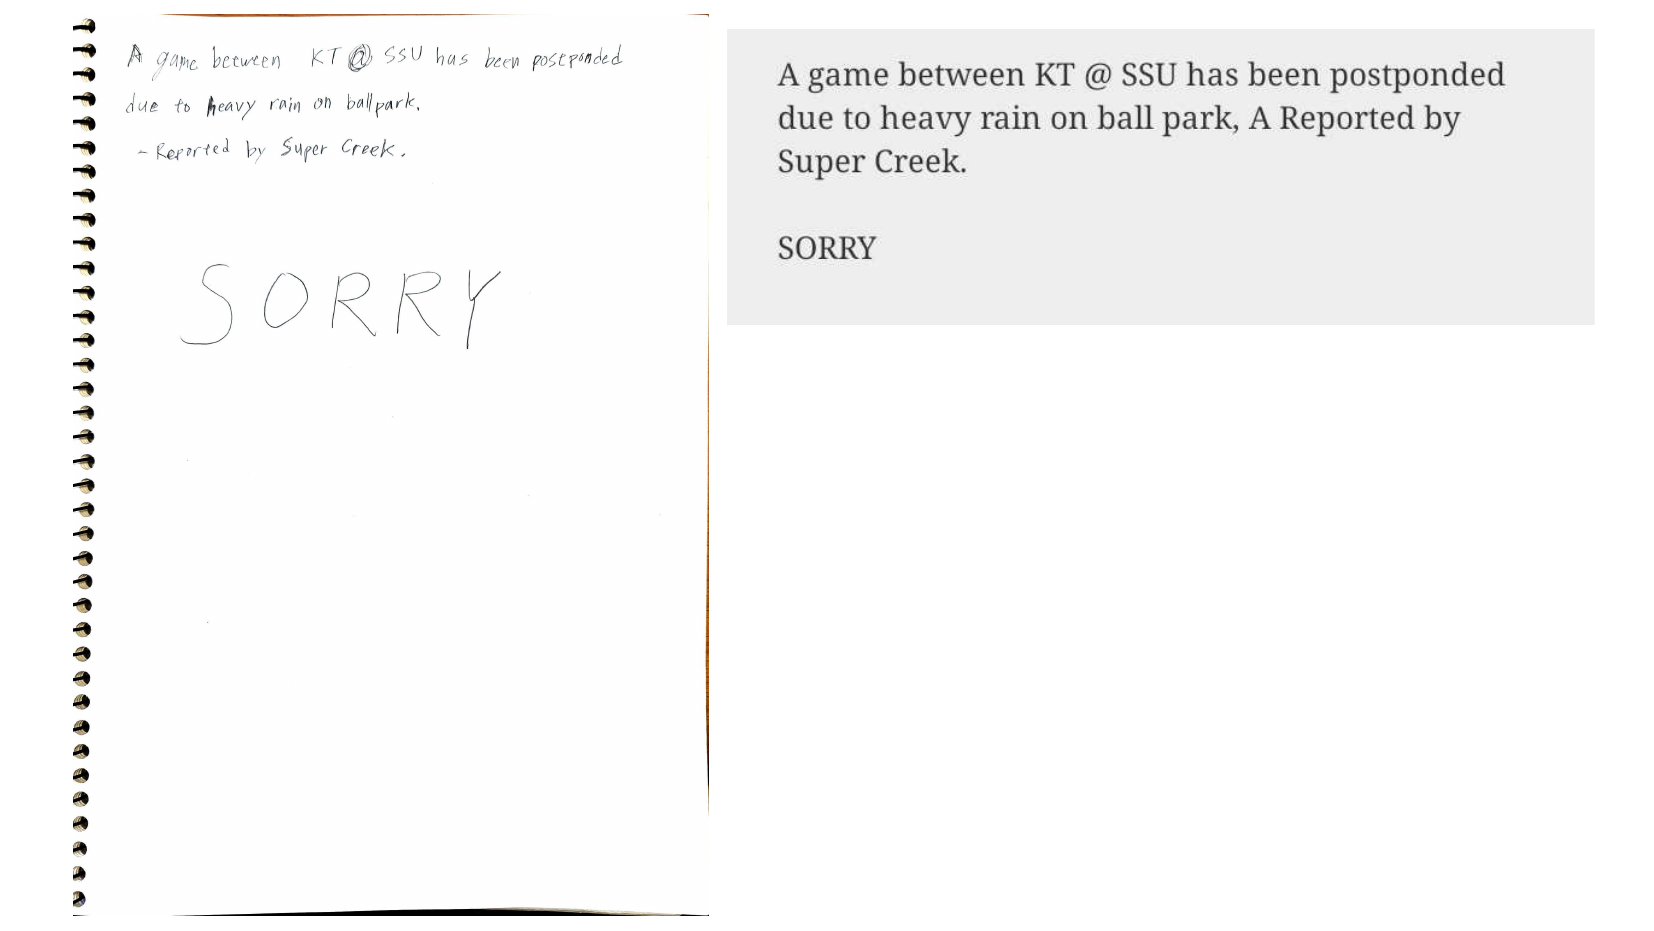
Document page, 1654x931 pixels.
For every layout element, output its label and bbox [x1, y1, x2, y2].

picture [73, 14, 709, 916]
picture [727, 29, 1595, 325]
